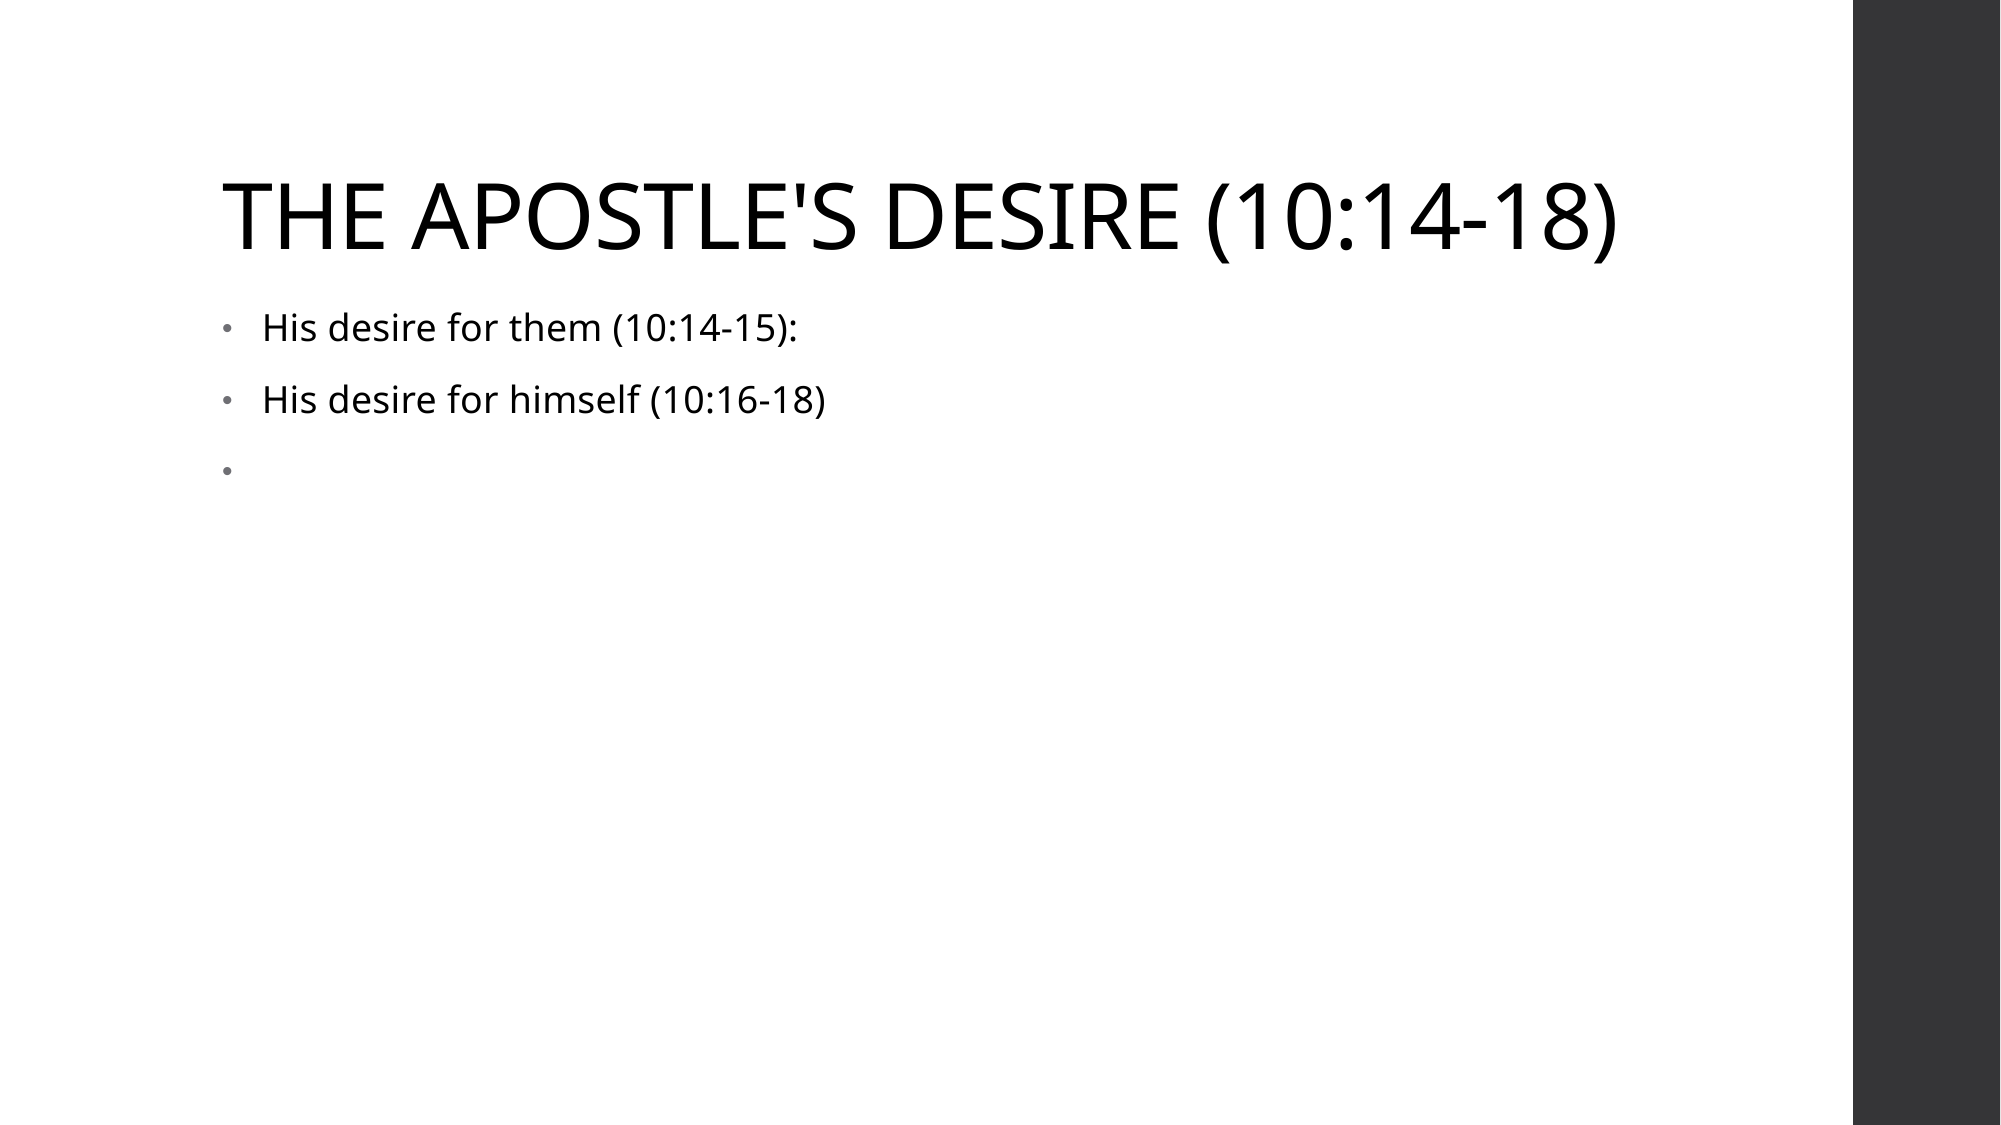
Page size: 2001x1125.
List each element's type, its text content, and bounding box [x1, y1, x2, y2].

list His desire for them (10:14-15): His desire for himself (10:16-18) [206, 299, 1617, 1014]
title THE APOSTLE'S DESIRE (10:14-18) [206, 60, 1797, 278]
